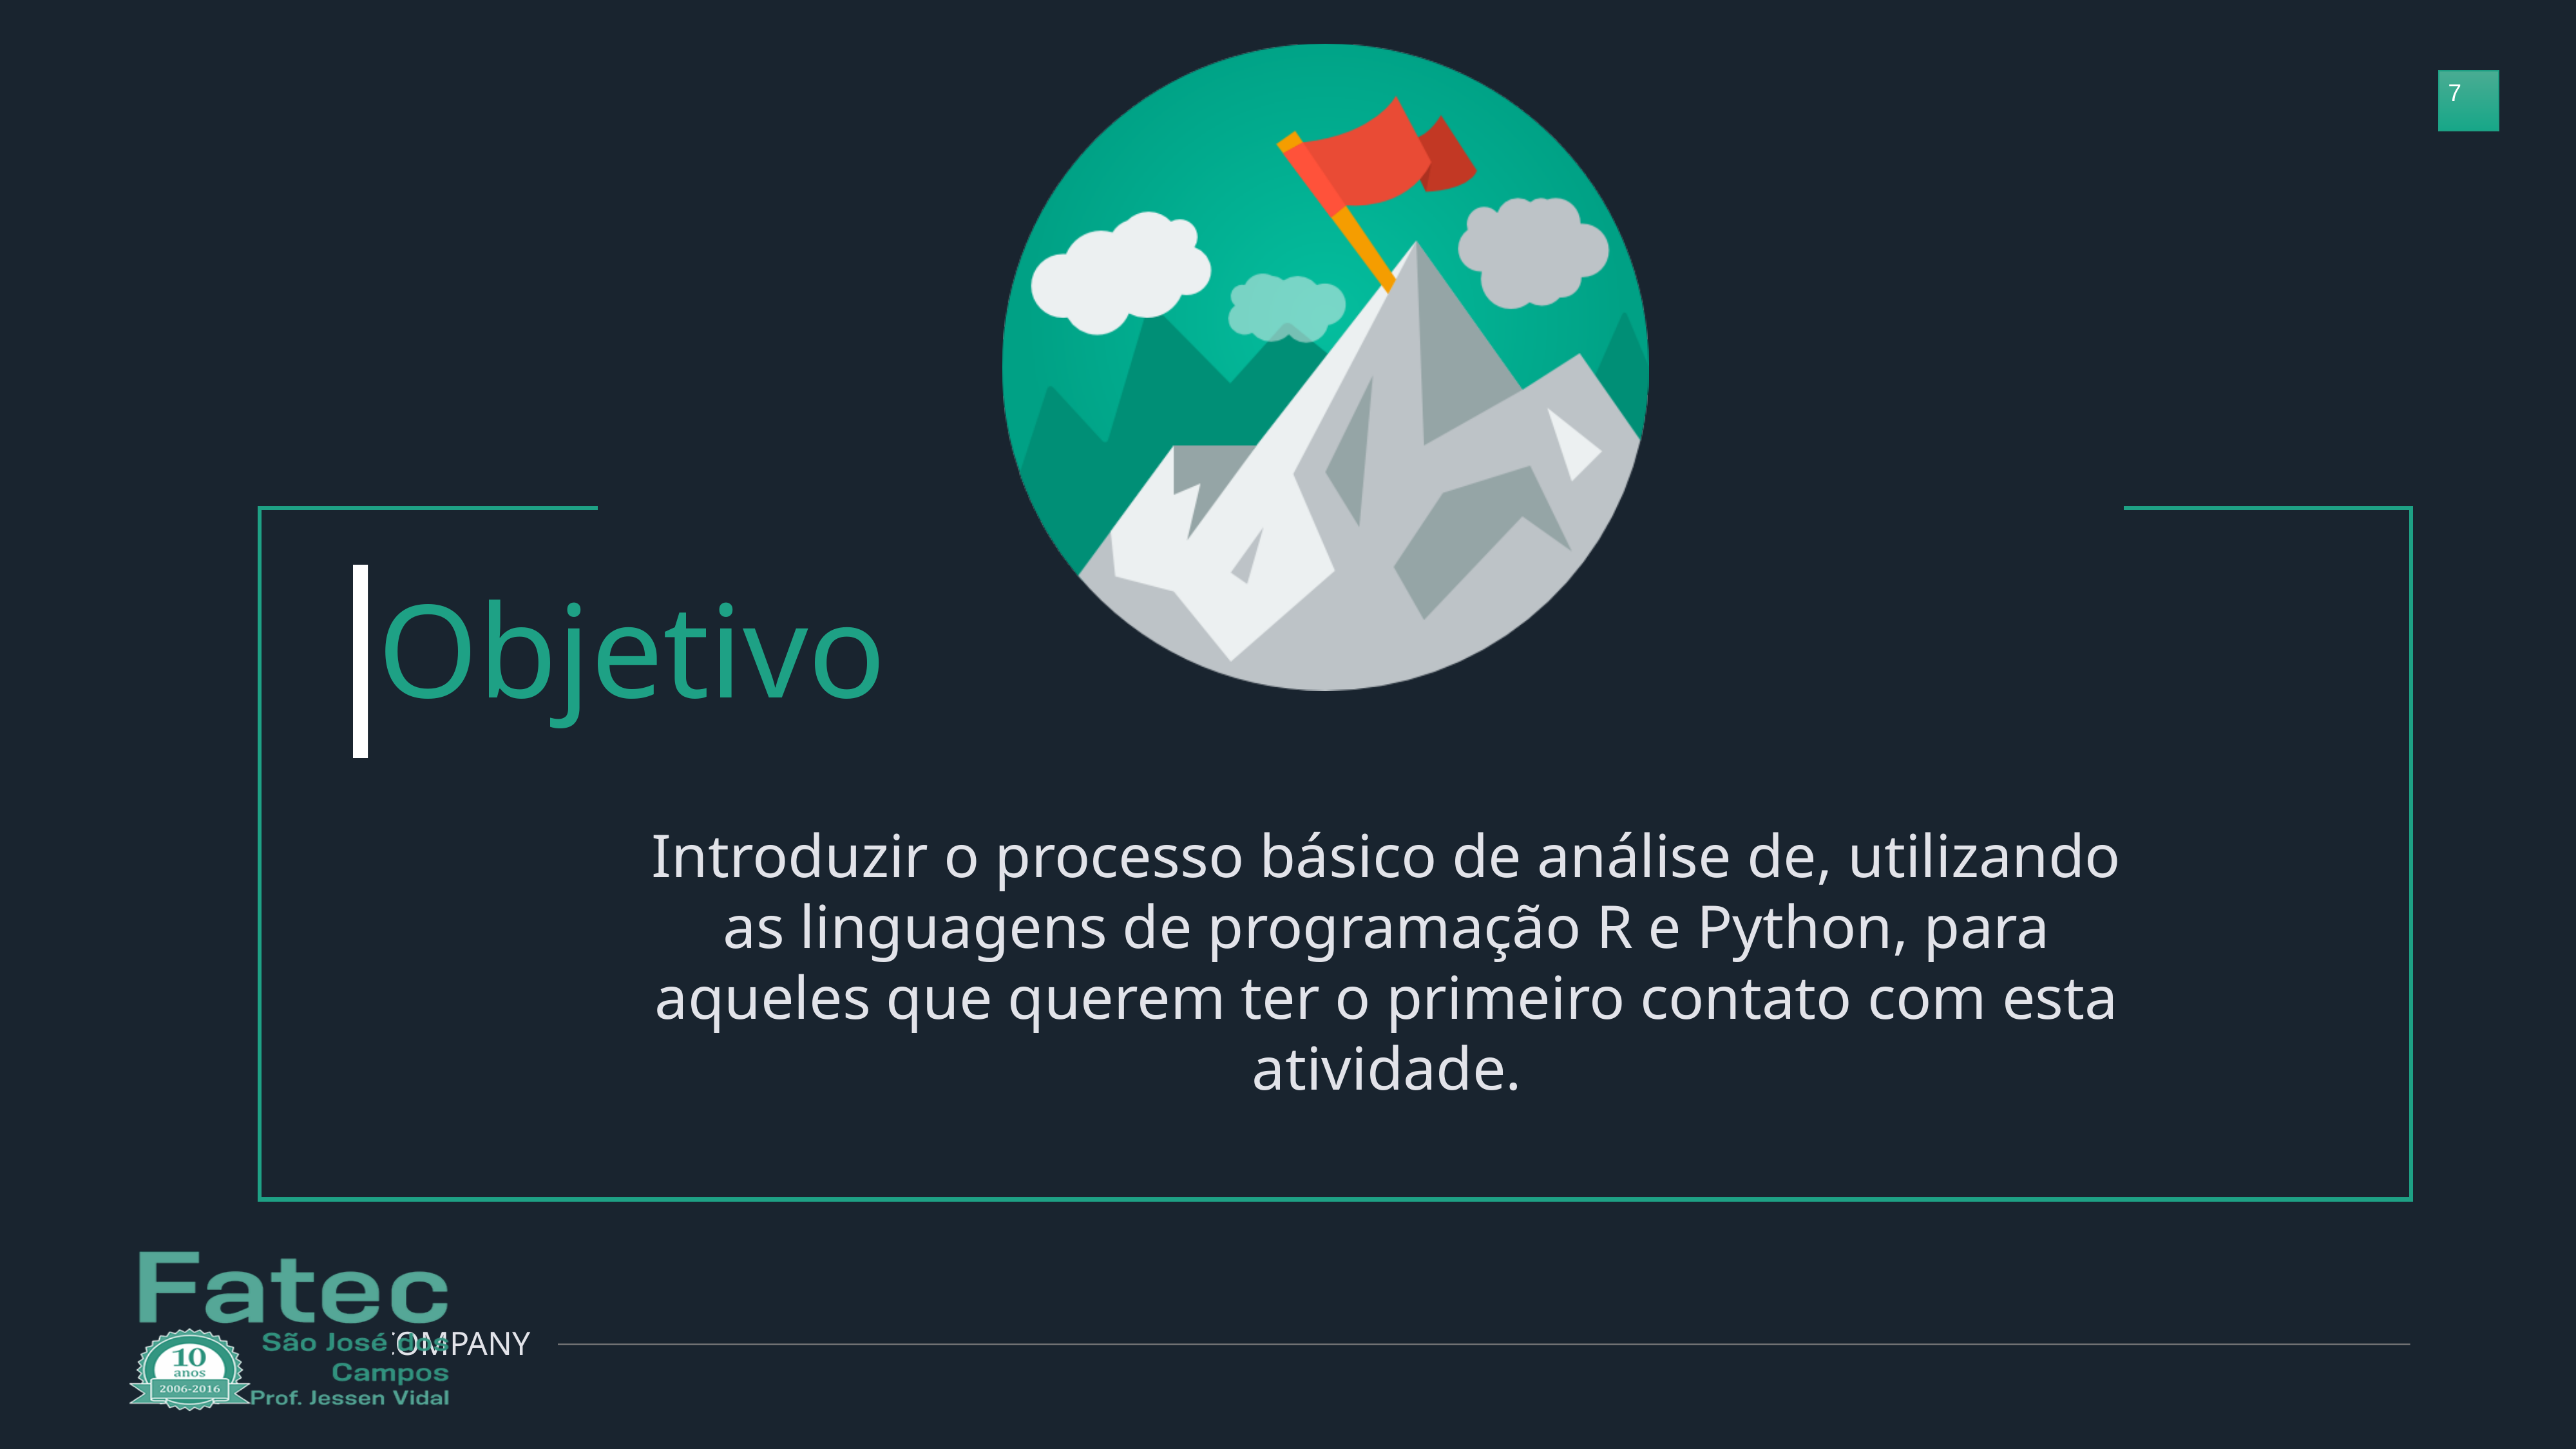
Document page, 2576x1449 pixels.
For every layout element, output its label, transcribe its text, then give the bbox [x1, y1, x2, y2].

text_box [353, 564, 368, 758]
text_box Objetivo [368, 594, 1121, 729]
picture [598, 44, 2124, 691]
text_box Introduzir o processo básico de análise de, utilizando as linguagens de programação R e Python, para aqueles que querem ter o primeiro contato com esta atividade. [635, 813, 2139, 1038]
picture [68, 1250, 510, 1413]
